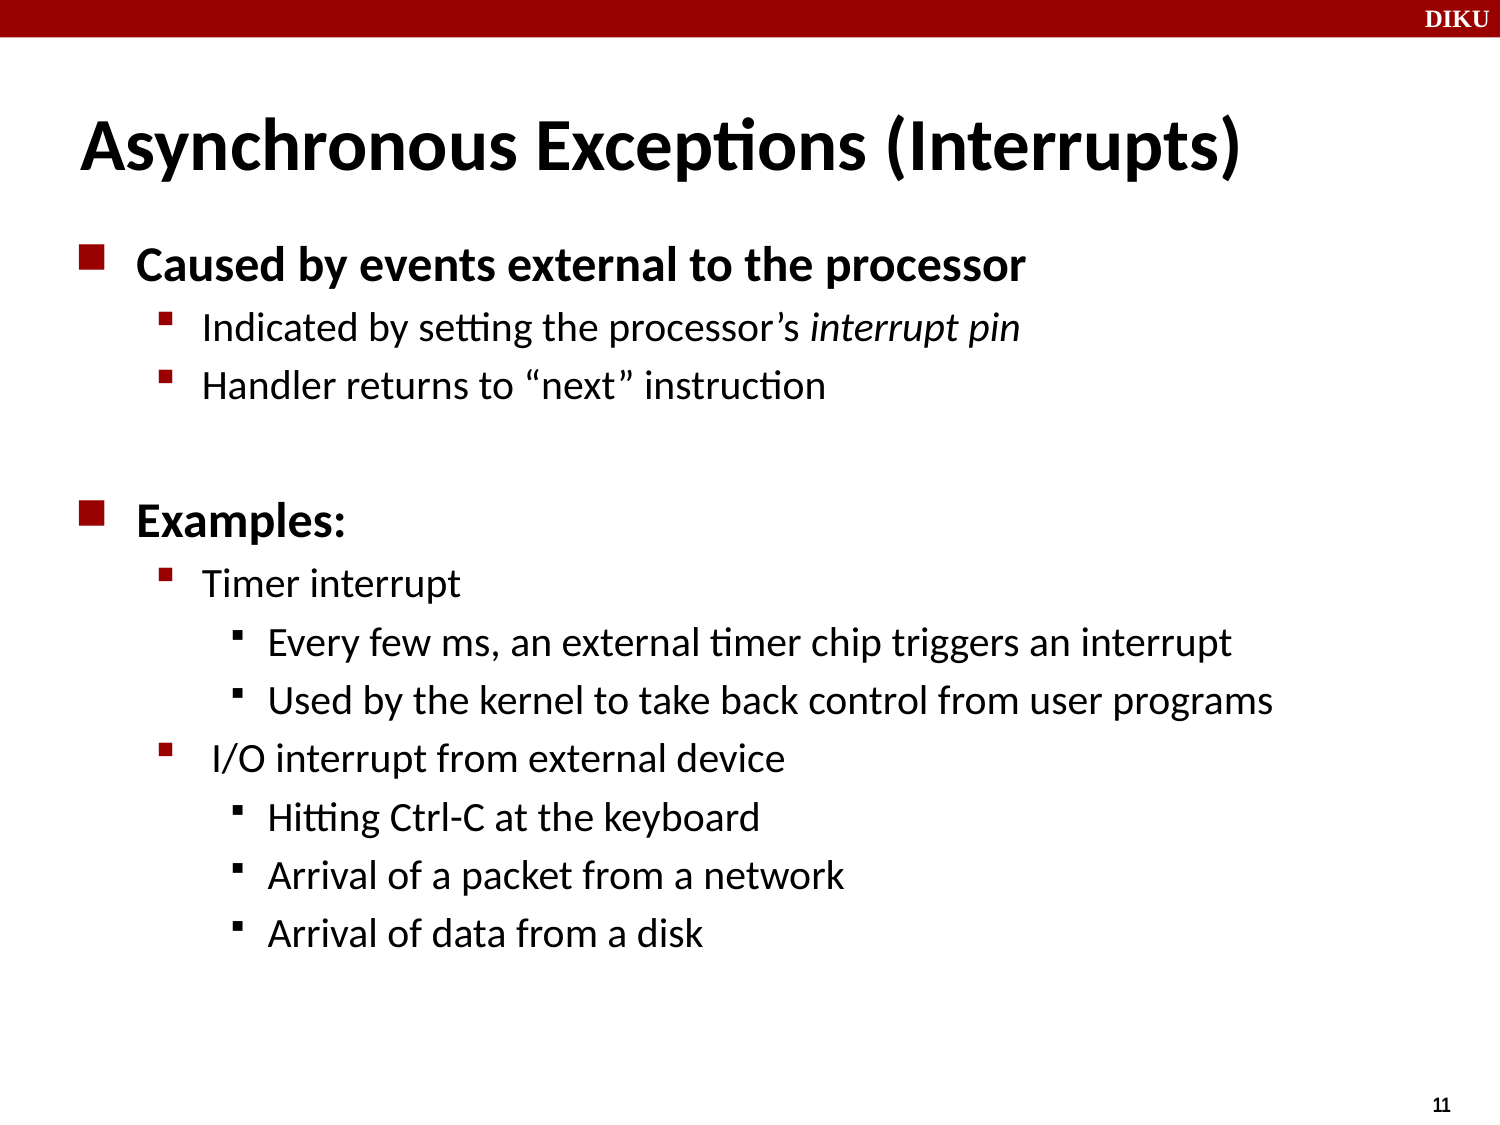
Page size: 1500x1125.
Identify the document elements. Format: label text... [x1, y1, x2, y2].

list Caused by events external to the processor Indicated by setting the processor’s interrupt pin Handler returns to “next” instruction Examples: Timer interrupt Every few ms, an external timer chip triggers an interrupt Used by the kernel to take back control from user programs I/O interrupt from external device Hitting Ctrl-C at the keyboard Arrival of a packet from a network Arrival of data from a disk [65, 223, 1361, 1040]
title Asynchronous Exceptions (Interrupts) [65, 93, 1363, 188]
